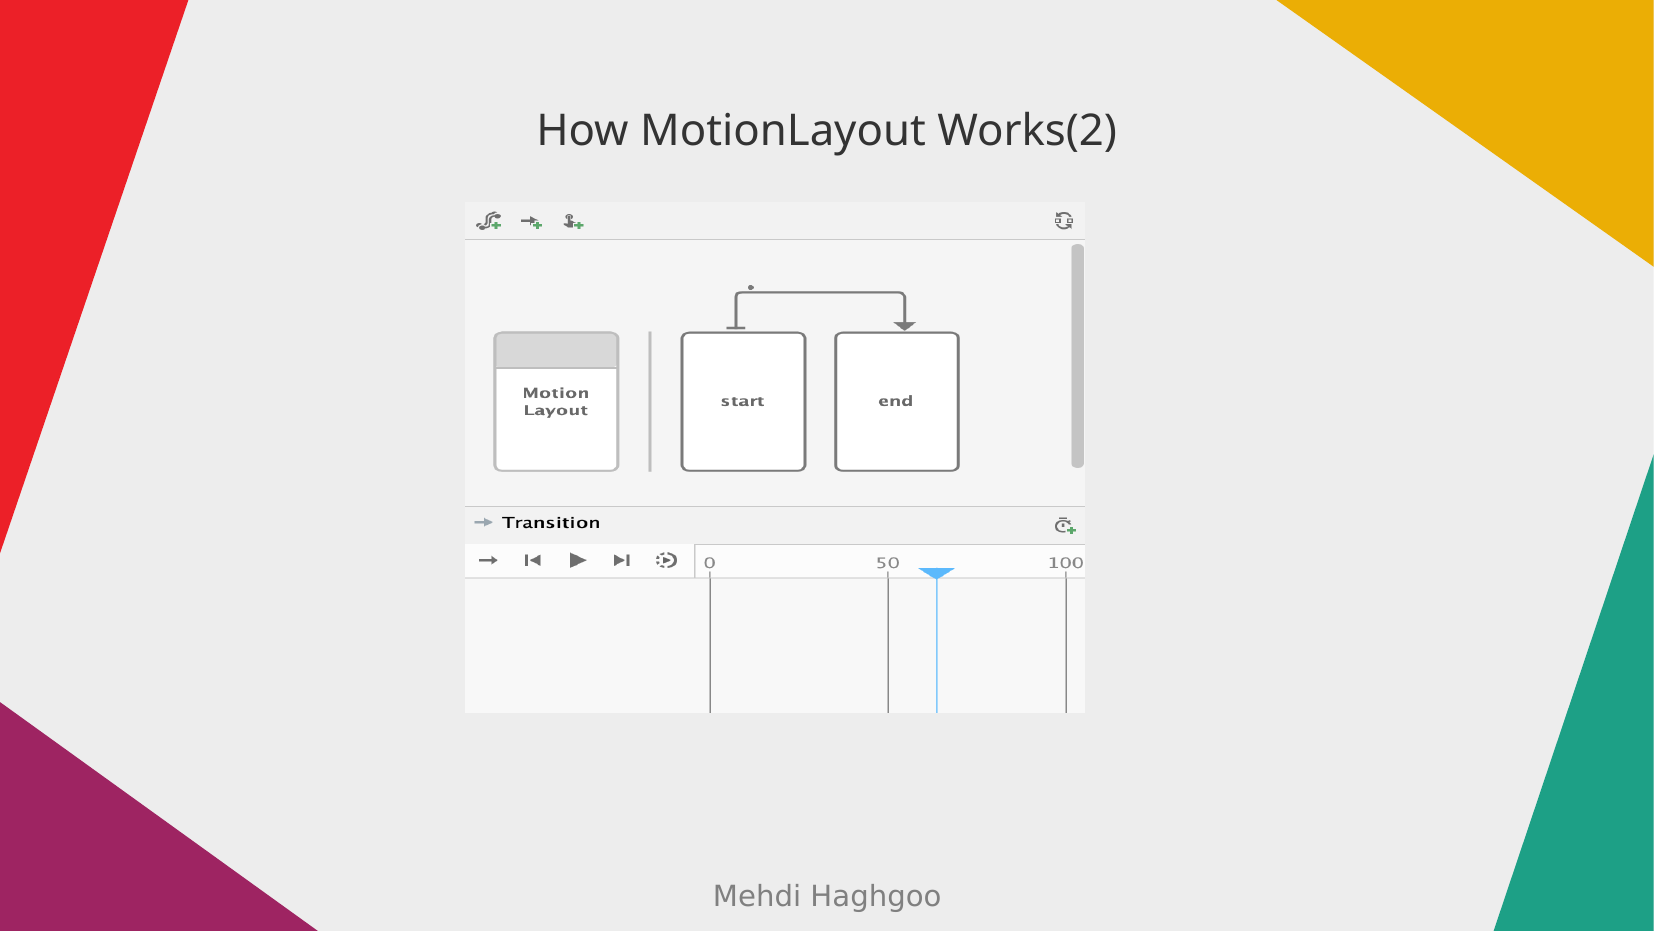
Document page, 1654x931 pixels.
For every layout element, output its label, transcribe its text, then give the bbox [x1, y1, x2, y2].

picture [465, 202, 1085, 713]
title How MotionLayout Works(2) [114, 54, 1539, 203]
